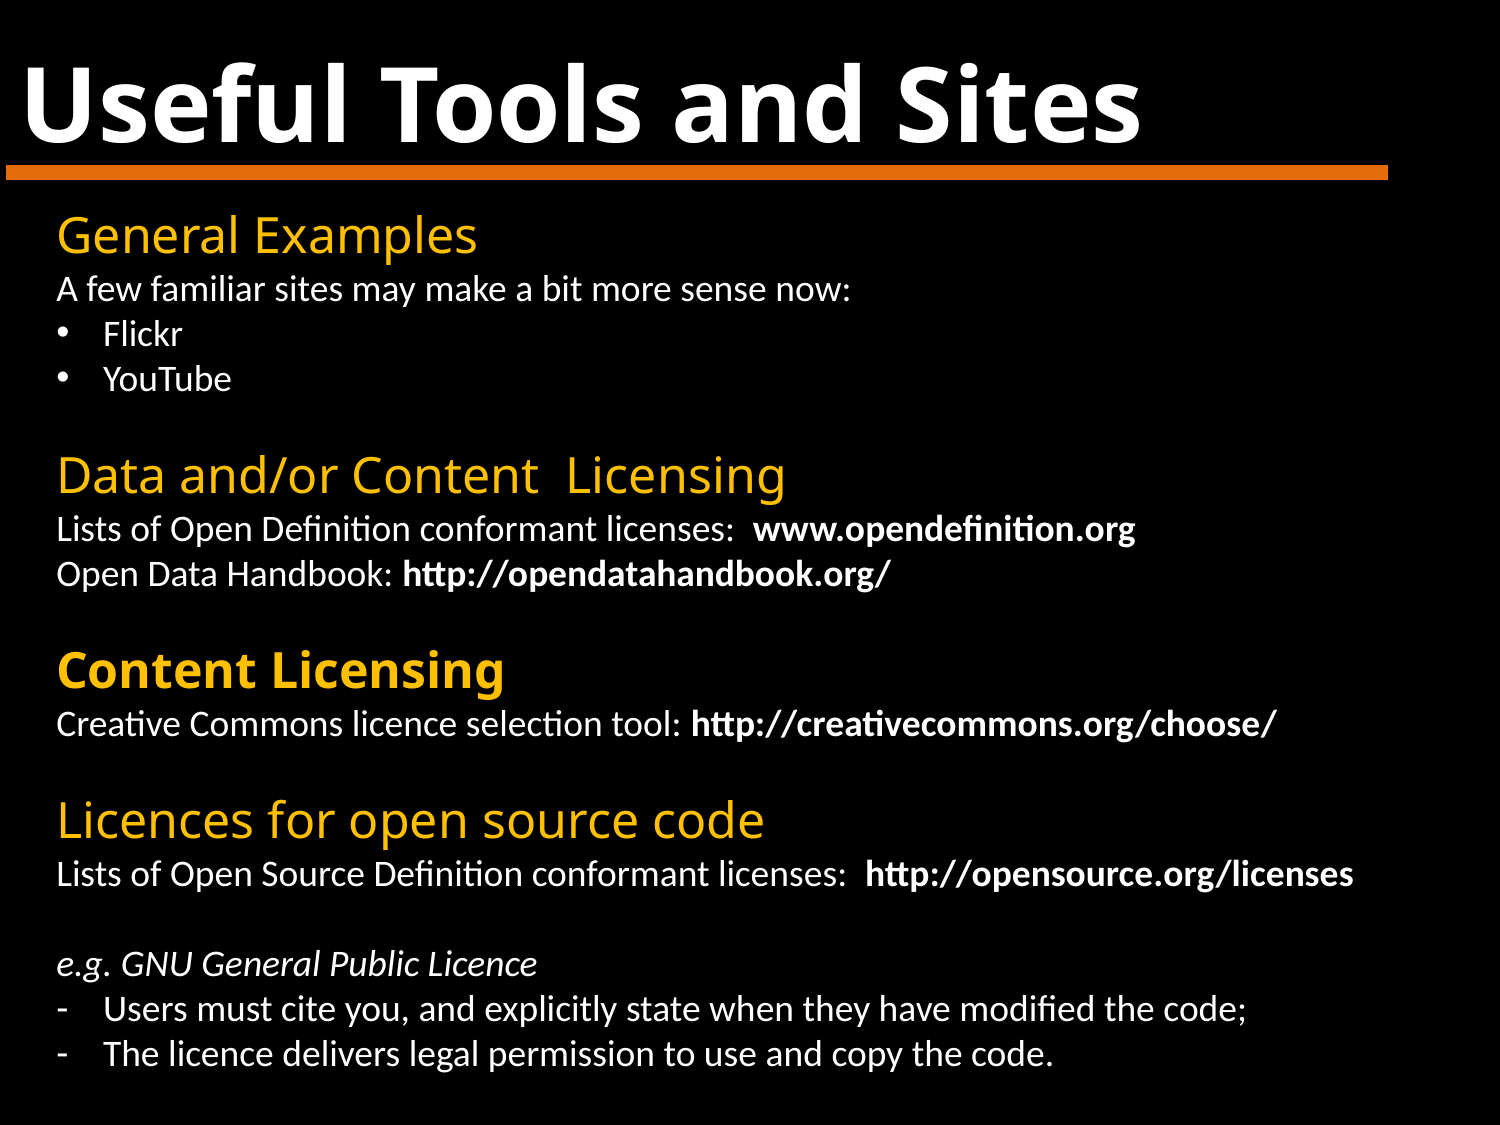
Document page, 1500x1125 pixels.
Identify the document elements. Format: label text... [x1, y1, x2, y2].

text_box General Examples A few familiar sites may make a bit more sense now: Flickr YouTube Data and/or Content Licensing Lists of Open Definition conformant licenses: www.opendefinition.org Open Data Handbook: http://opendatahandbook.org/ Content Licensing Creative Commons licence selection tool: http://creativecommons.org/choose/ Licences for open source code Lists of Open Source Definition conformant licenses: http://opensource.org/licenses e.g. GNU General Public Licence Users must cite you, and explicitly state when they have modified the code; The licence delivers legal permission to use and copy the code. [41, 196, 1413, 1090]
text_box Useful Tools and Sites [4, 31, 1188, 173]
